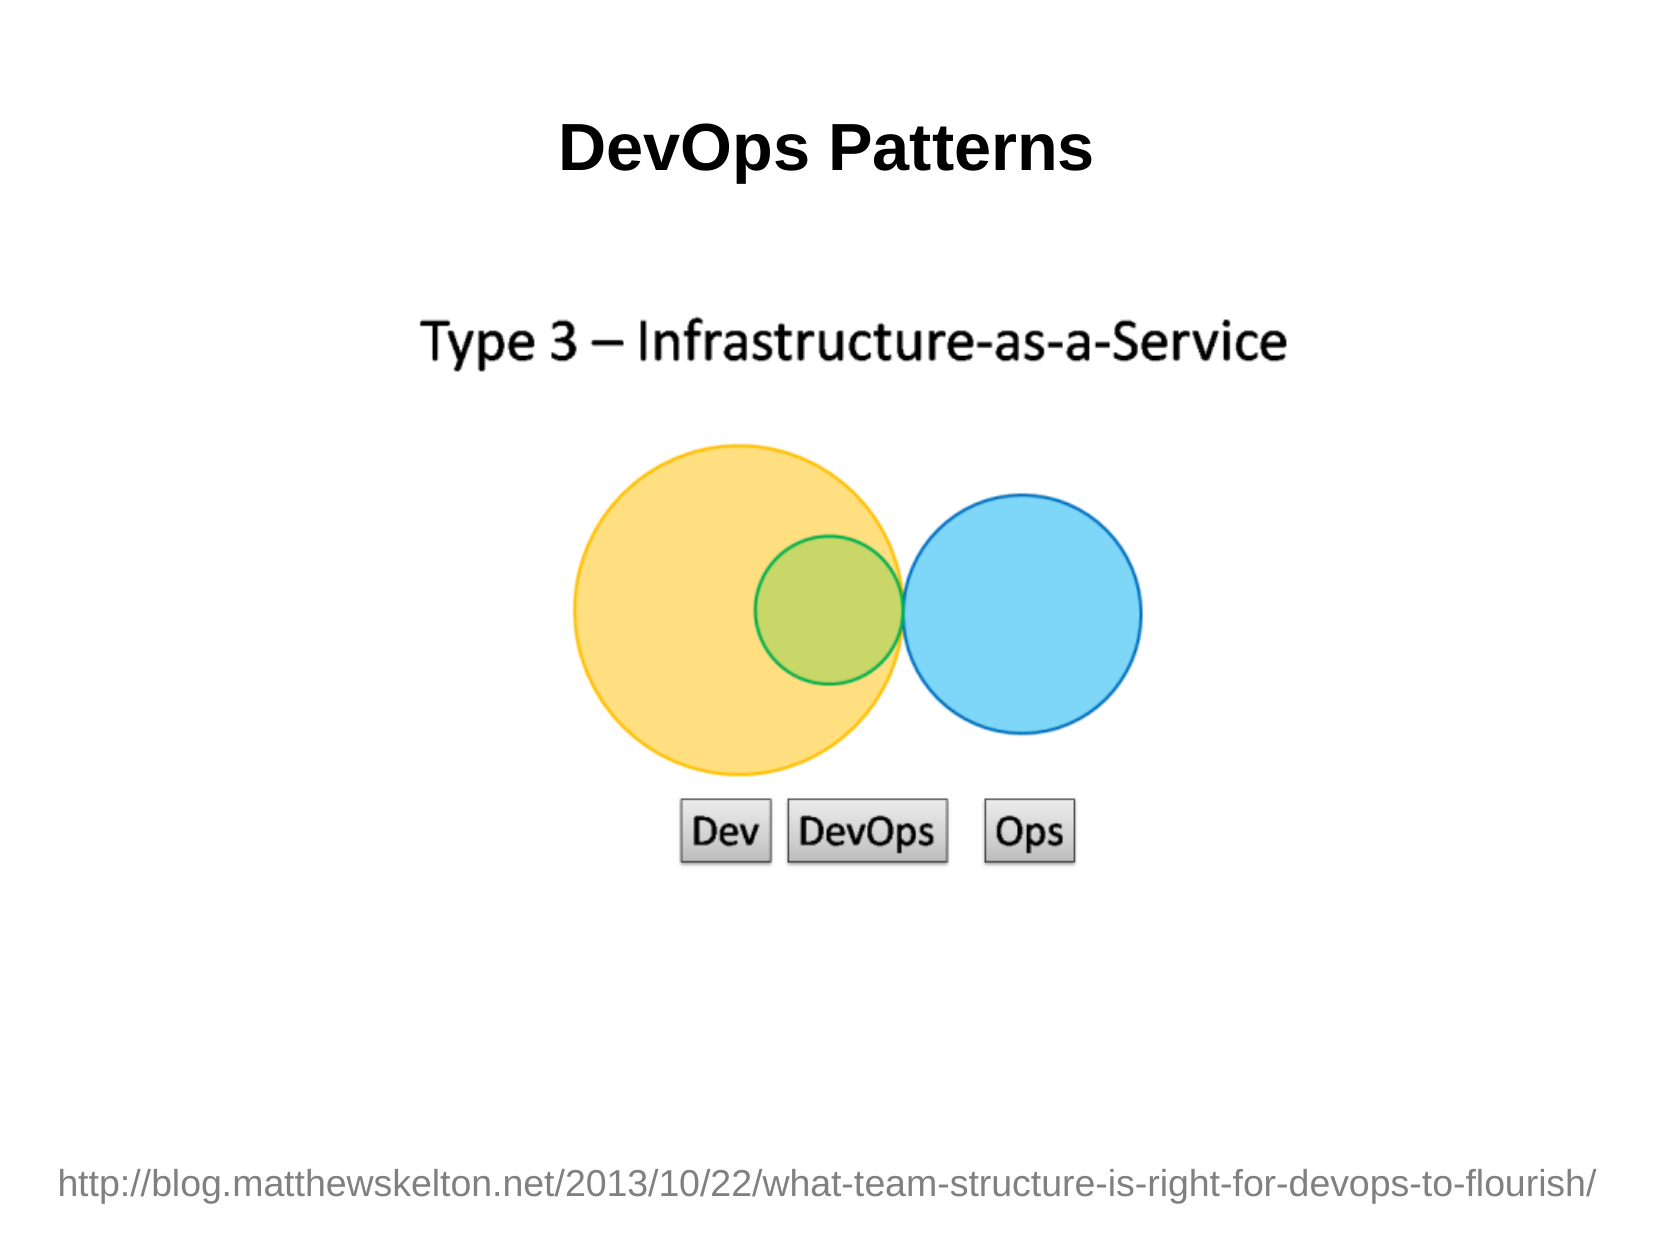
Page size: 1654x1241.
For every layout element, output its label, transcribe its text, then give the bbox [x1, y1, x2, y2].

subtitle DevOps Patterns [82, 0, 1571, 628]
text_box http://blog.matthewskelton.net/2013/10/22/what-team-structure-is-right-for-devops-to-flourish/ [42, 1155, 1611, 1212]
picture [361, 248, 1346, 988]
